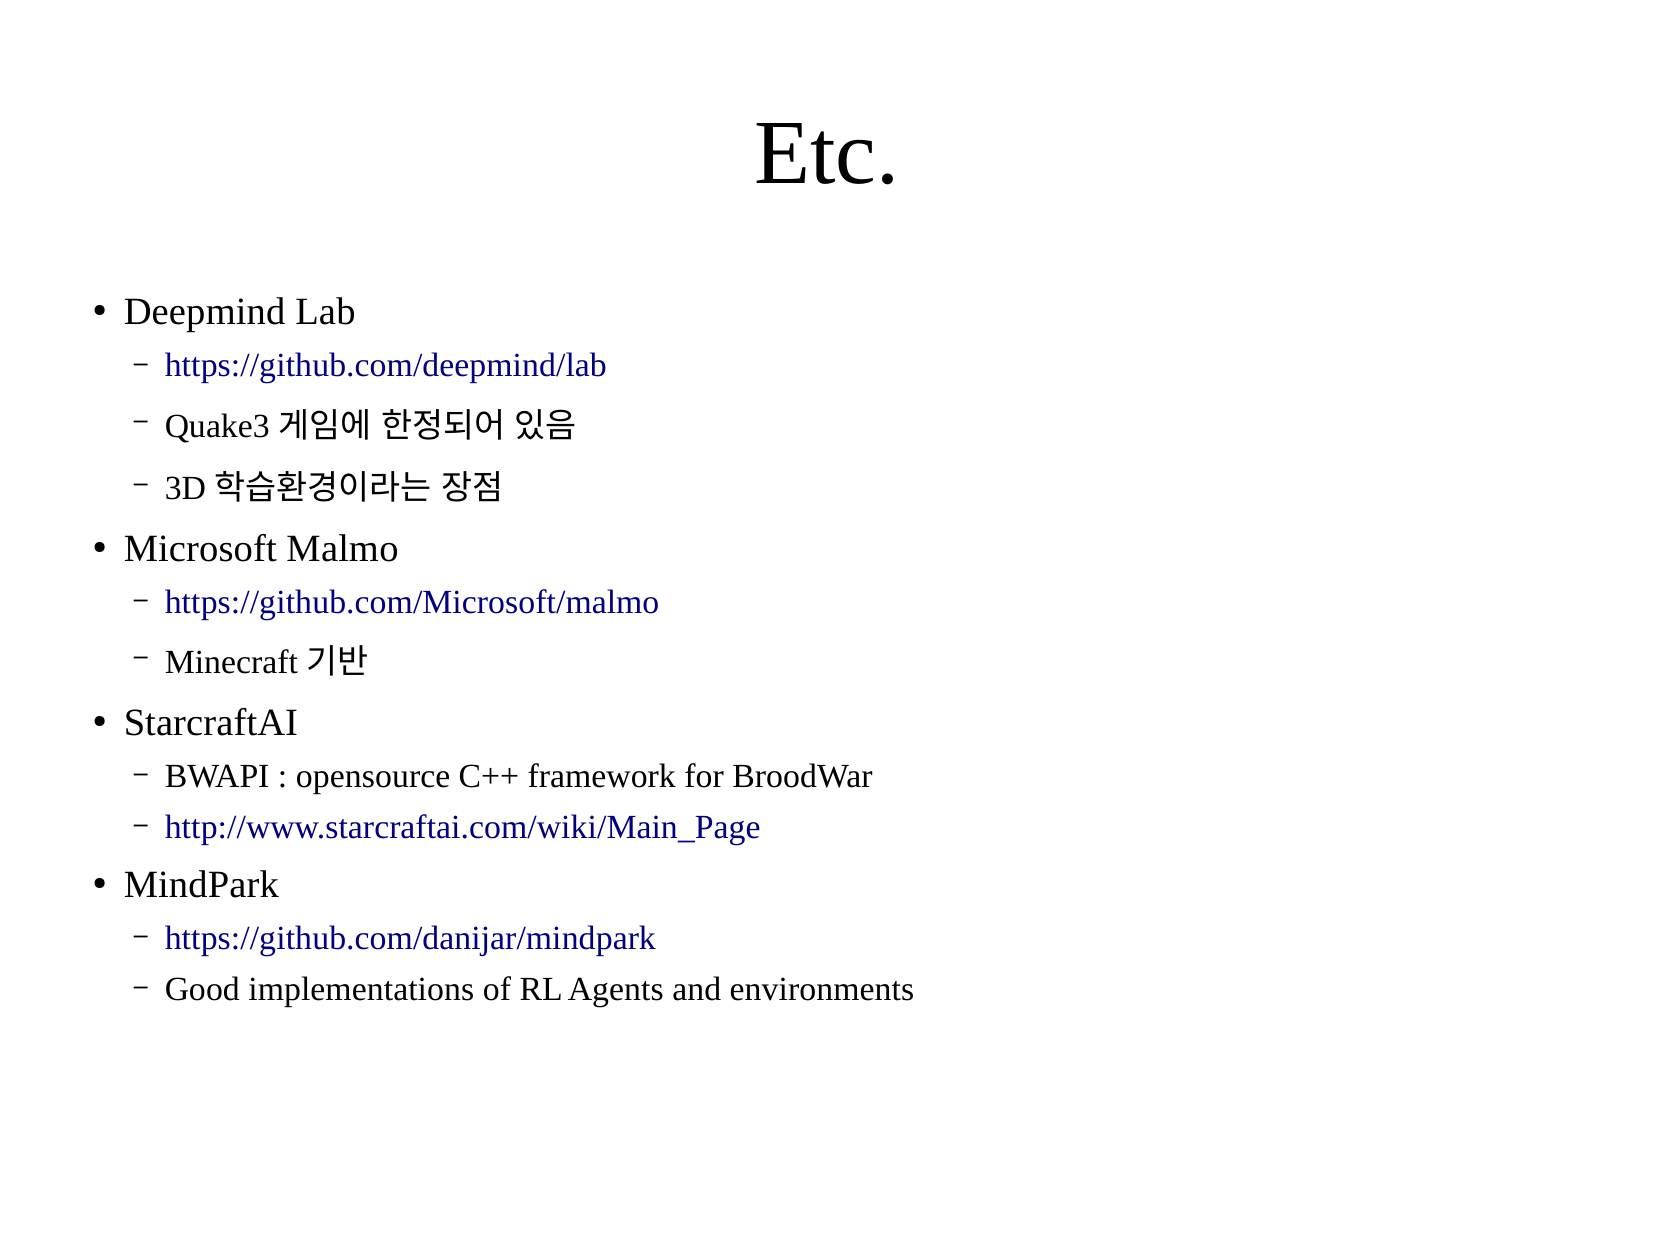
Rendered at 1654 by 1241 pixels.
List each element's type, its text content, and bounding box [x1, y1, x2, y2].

title Etc. [82, 49, 1571, 257]
list Deepmind Lab https://github.com/deepmind/lab Quake3 게임에 한정되어 있음 3D 학습환경이라는 장점 Microsoft Malmo https://github.com/Microsoft/malmo Minecraft 기반 StarcraftAI BWAPI : opensource C++ framework for BroodWar http://www.starcraftai.com/wiki/Main_Page MindPark https://github.com/danijar/mindpark Good implementations of RL Agents and environments [82, 290, 1571, 1010]
